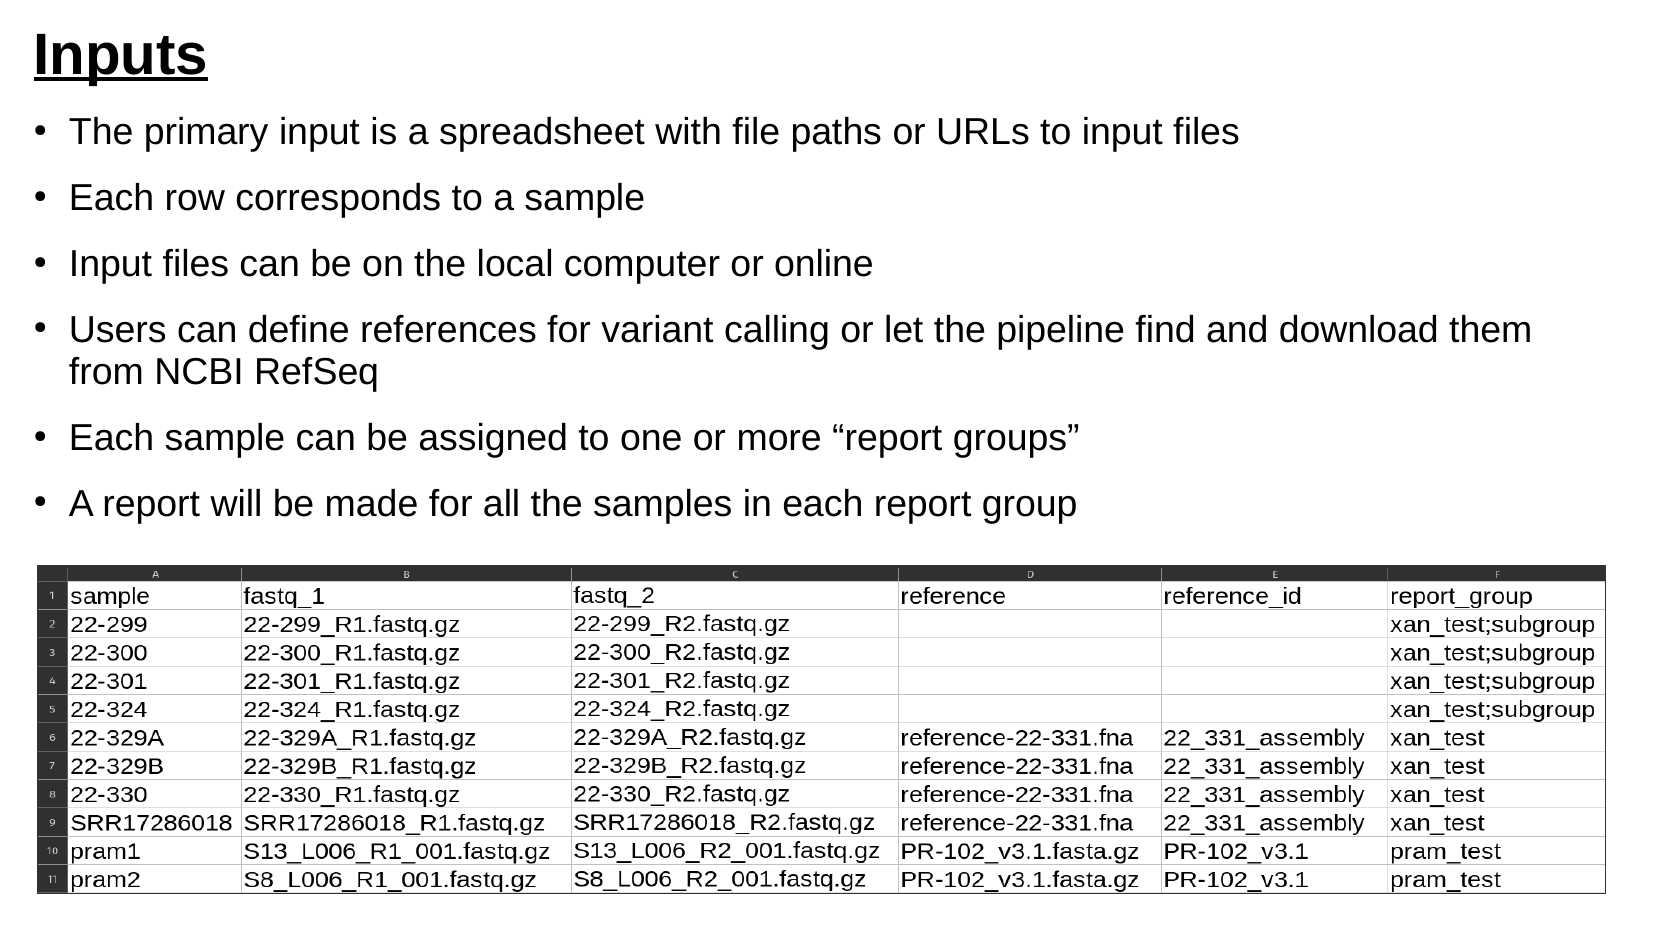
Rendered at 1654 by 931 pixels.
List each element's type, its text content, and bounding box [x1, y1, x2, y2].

picture [37, 565, 1606, 894]
text_box Inputs The primary input is a spreadsheet with file paths or URLs to input files Each row corresponds to a sample Input files can be on the local computer or online Users can define references for variant calling or let the pipeline find and download them from NCBI RefSeq Each sample can be assigned to one or more “report groups” A report will be made for all the samples in each report group [18, 13, 1613, 532]
